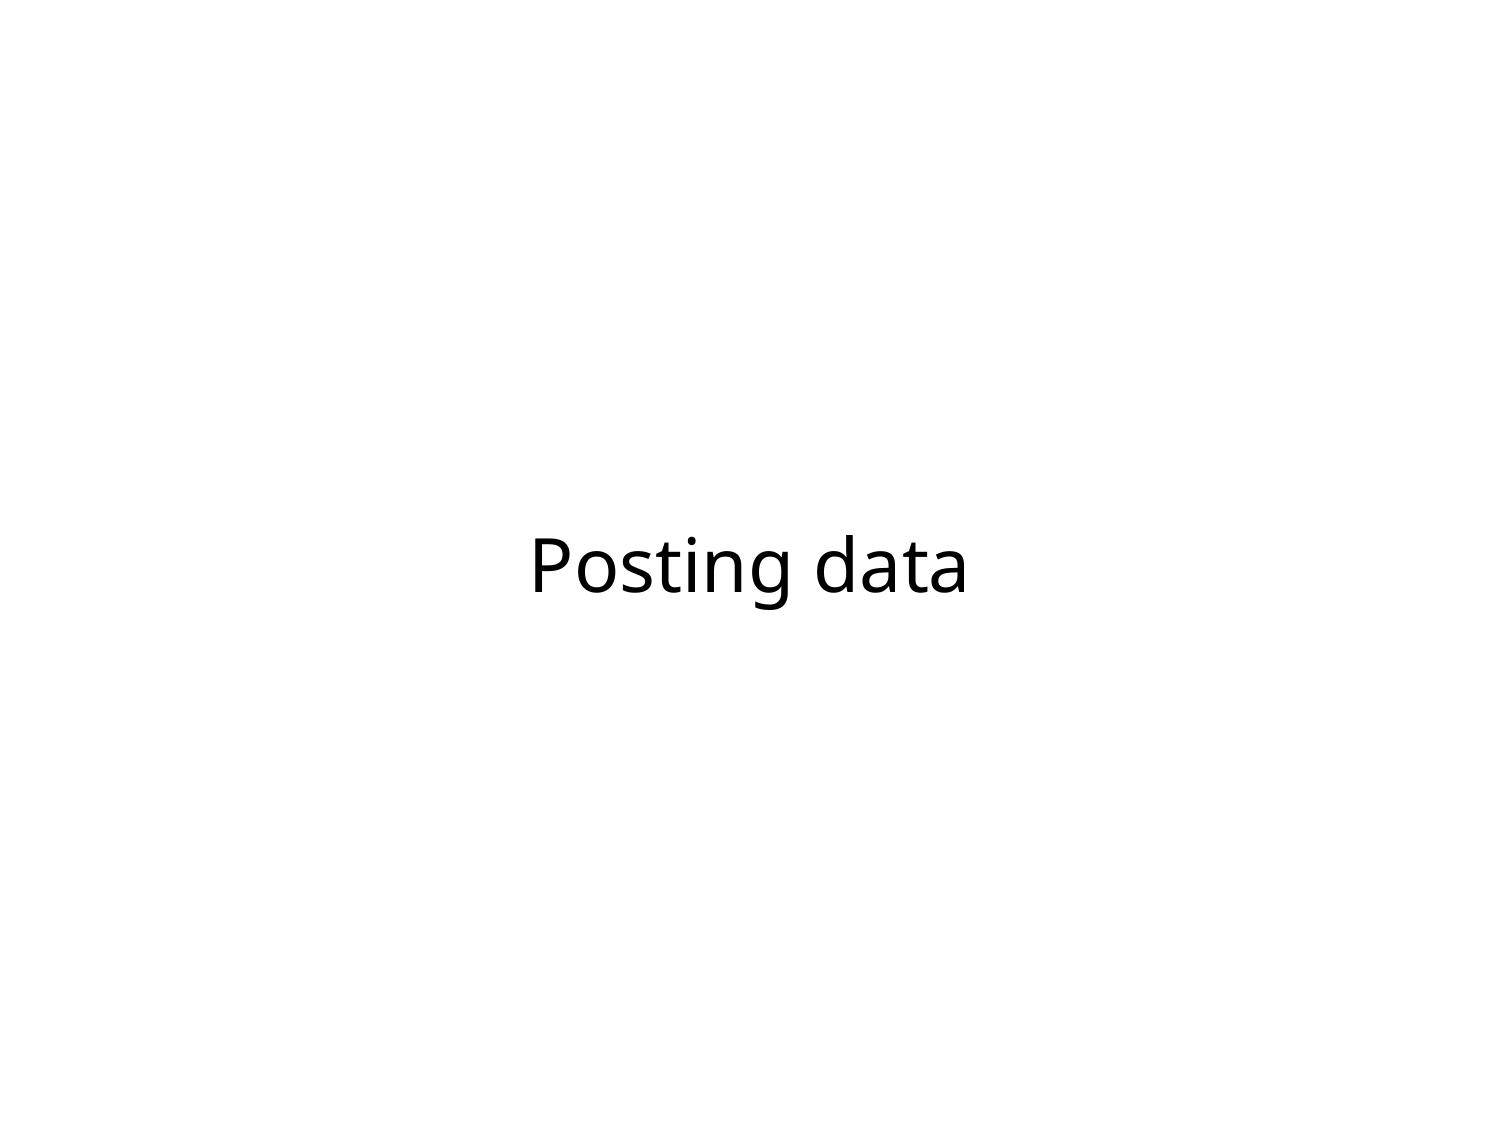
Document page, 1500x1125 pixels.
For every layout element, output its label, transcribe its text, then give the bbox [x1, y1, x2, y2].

title Posting data [51, 470, 1449, 655]
